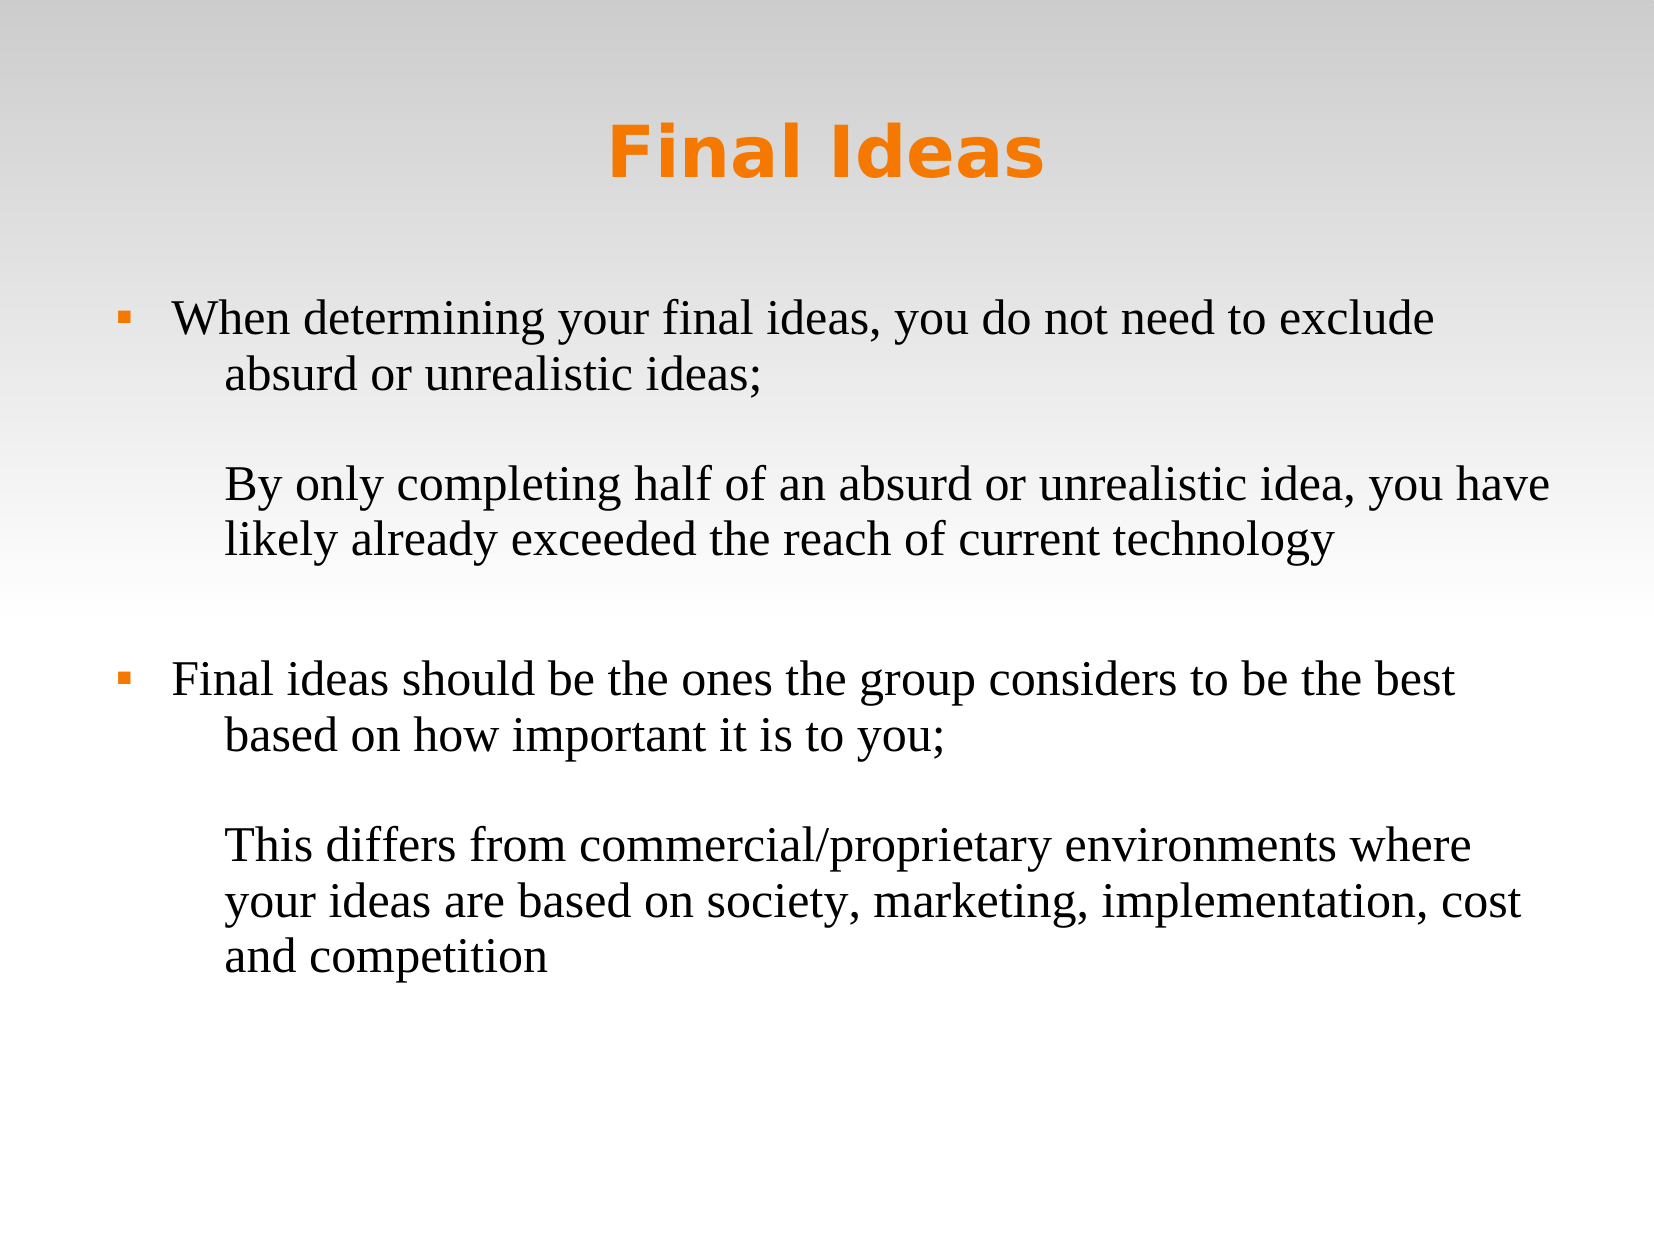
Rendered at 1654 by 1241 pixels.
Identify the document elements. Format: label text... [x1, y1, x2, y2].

title Final Ideas [82, 49, 1571, 257]
list When determining your final ideas, you do not need to exclude absurd or unrealistic ideas; By only completing half of an absurd or unrealistic idea, you have likely already exceeded the reach of current technology Final ideas should be the ones the group considers to be the best based on how important it is to you; This differs from commercial/proprietary environments where your ideas are based on society, marketing, implementation, cost and competition [82, 290, 1571, 1109]
